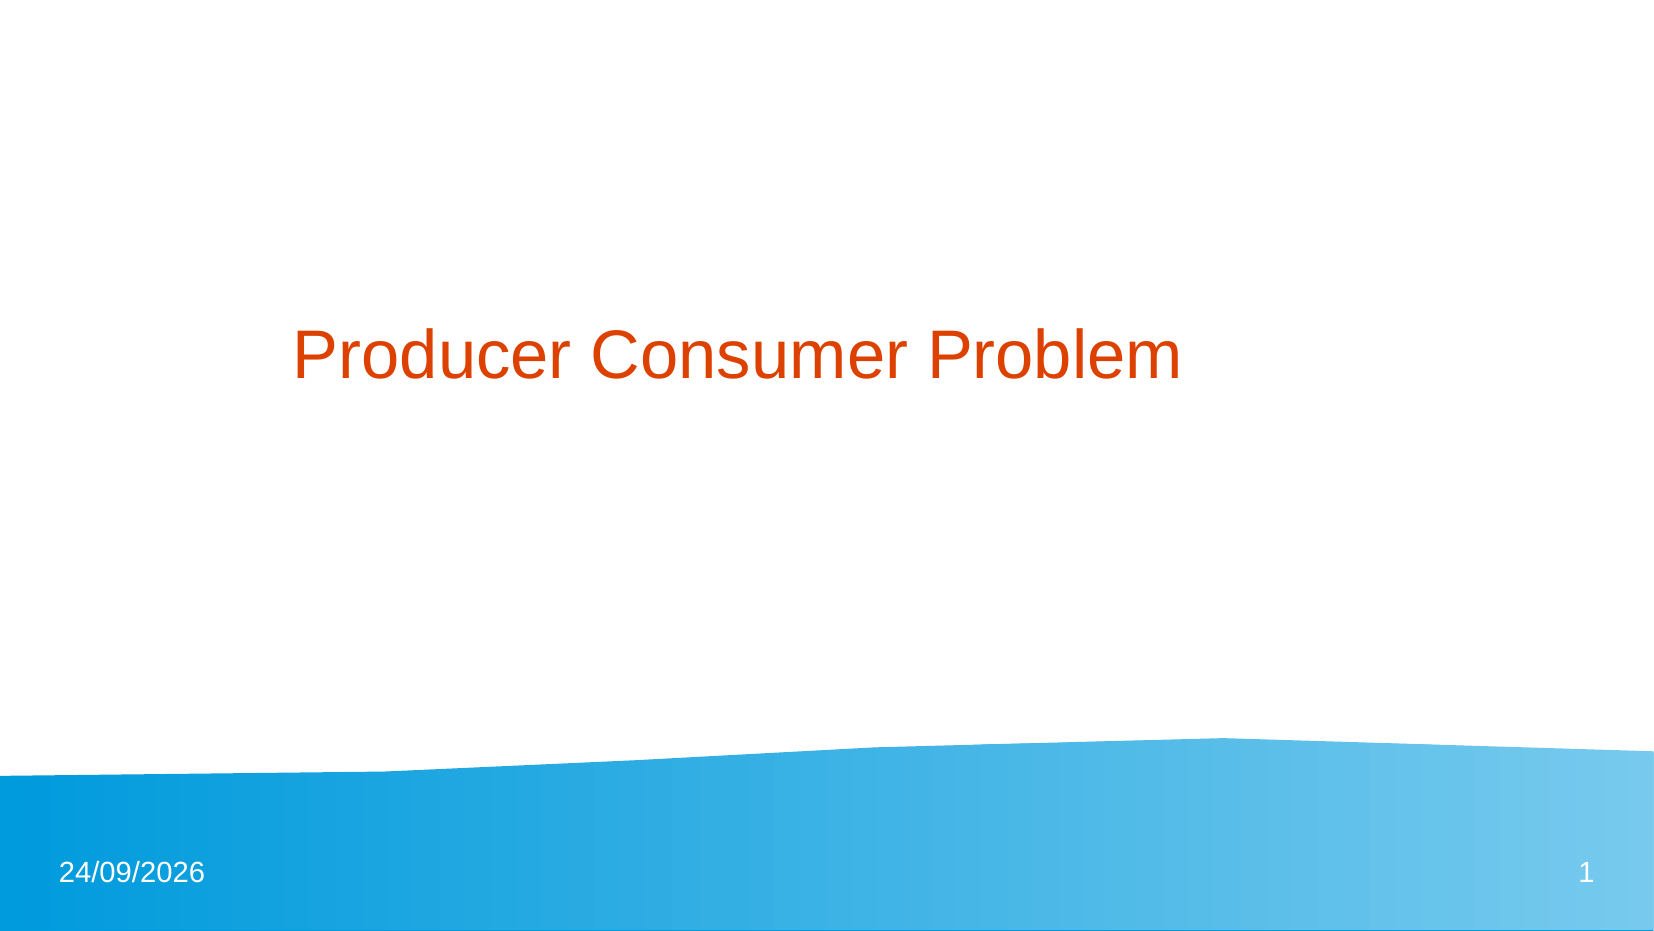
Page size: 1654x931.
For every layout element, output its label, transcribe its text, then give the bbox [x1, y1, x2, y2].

title Producer Consumer Problem [0, 265, 1477, 443]
